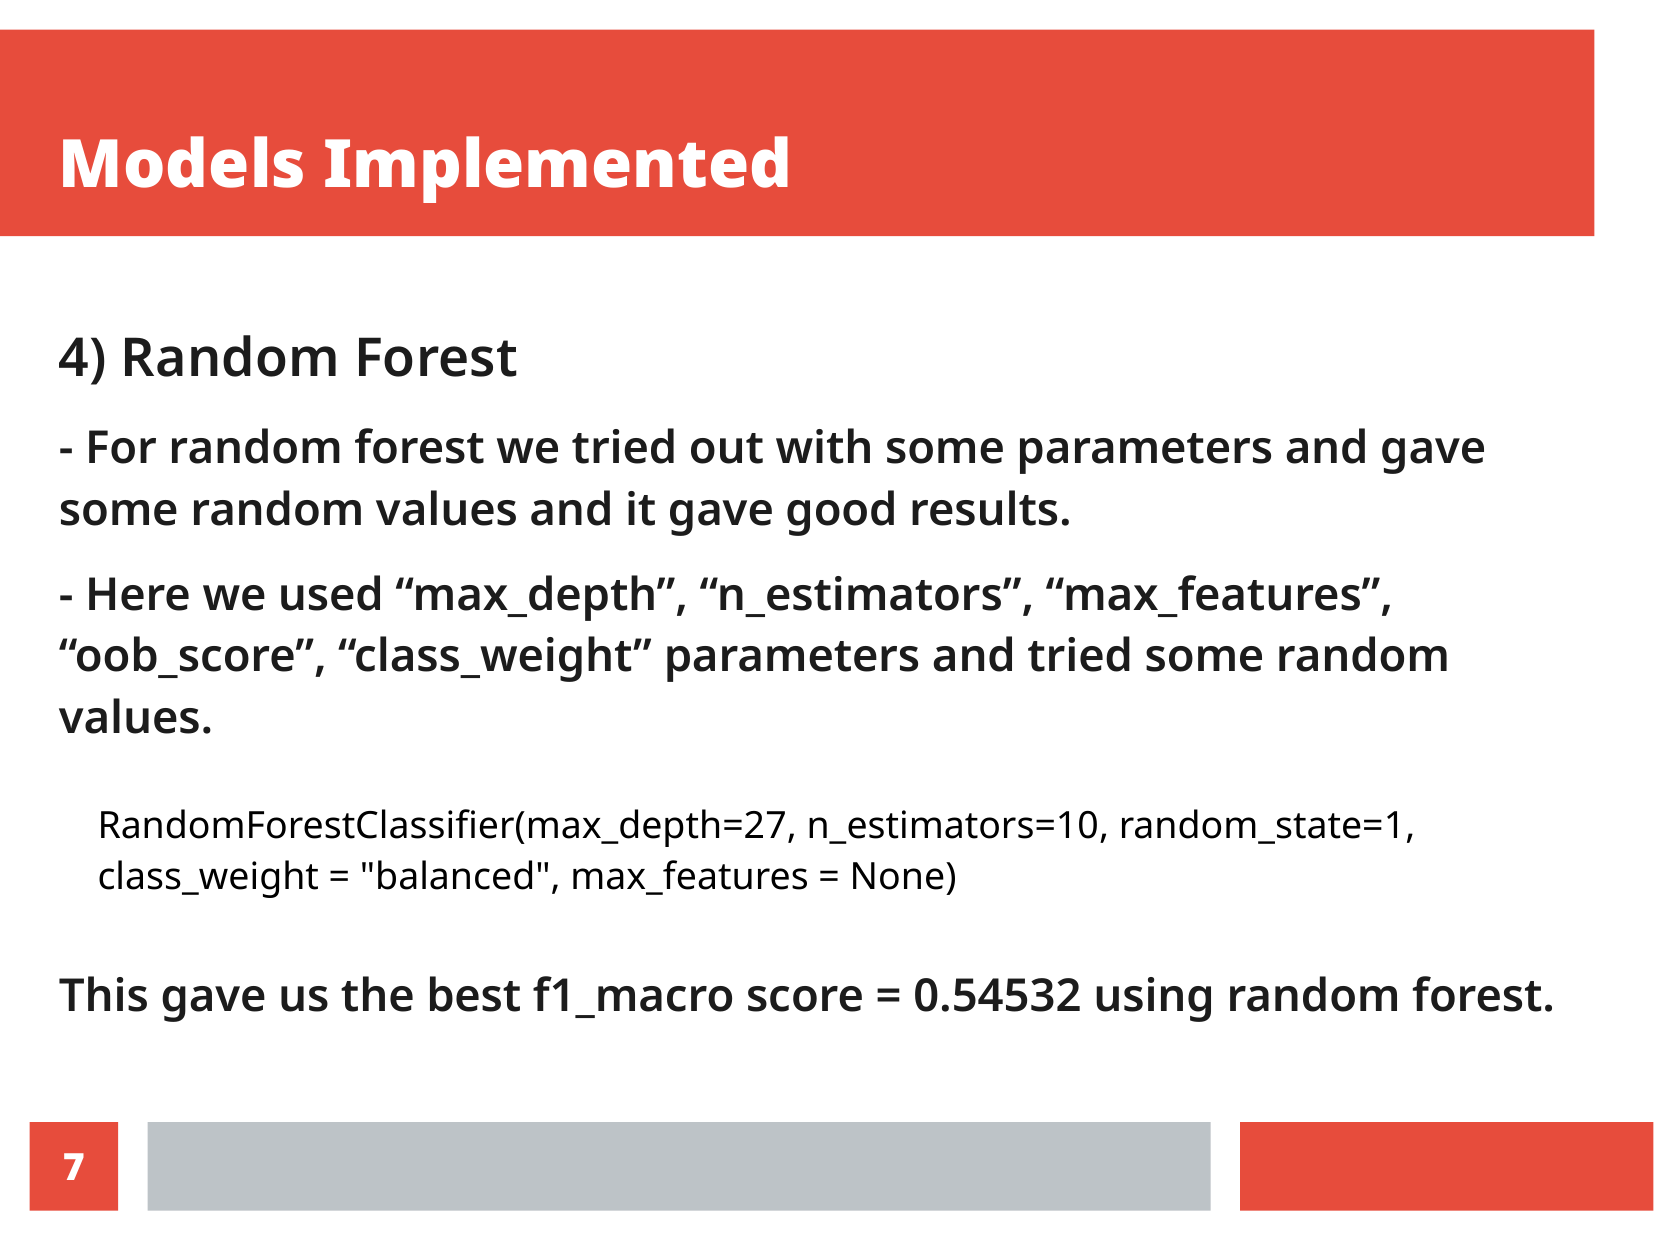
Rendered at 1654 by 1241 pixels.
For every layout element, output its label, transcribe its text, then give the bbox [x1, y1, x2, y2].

text_box RandomForestClassifier(max_depth=27, n_estimators=10, random_state=1, class_weight = "balanced", max_features = None) [82, 791, 1554, 894]
list 4) Random Forest - For random forest we tried out with some parameters and gave some random values and it gave good results. - Here we used “max_depth”, “n_estimators”, “max_features”, “oob_score”, “class_weight” parameters and tried some random values. This gave us the best f1_macro score = 0.54532 using random forest. [59, 318, 1565, 1087]
title Models Implemented [59, 59, 1595, 207]
